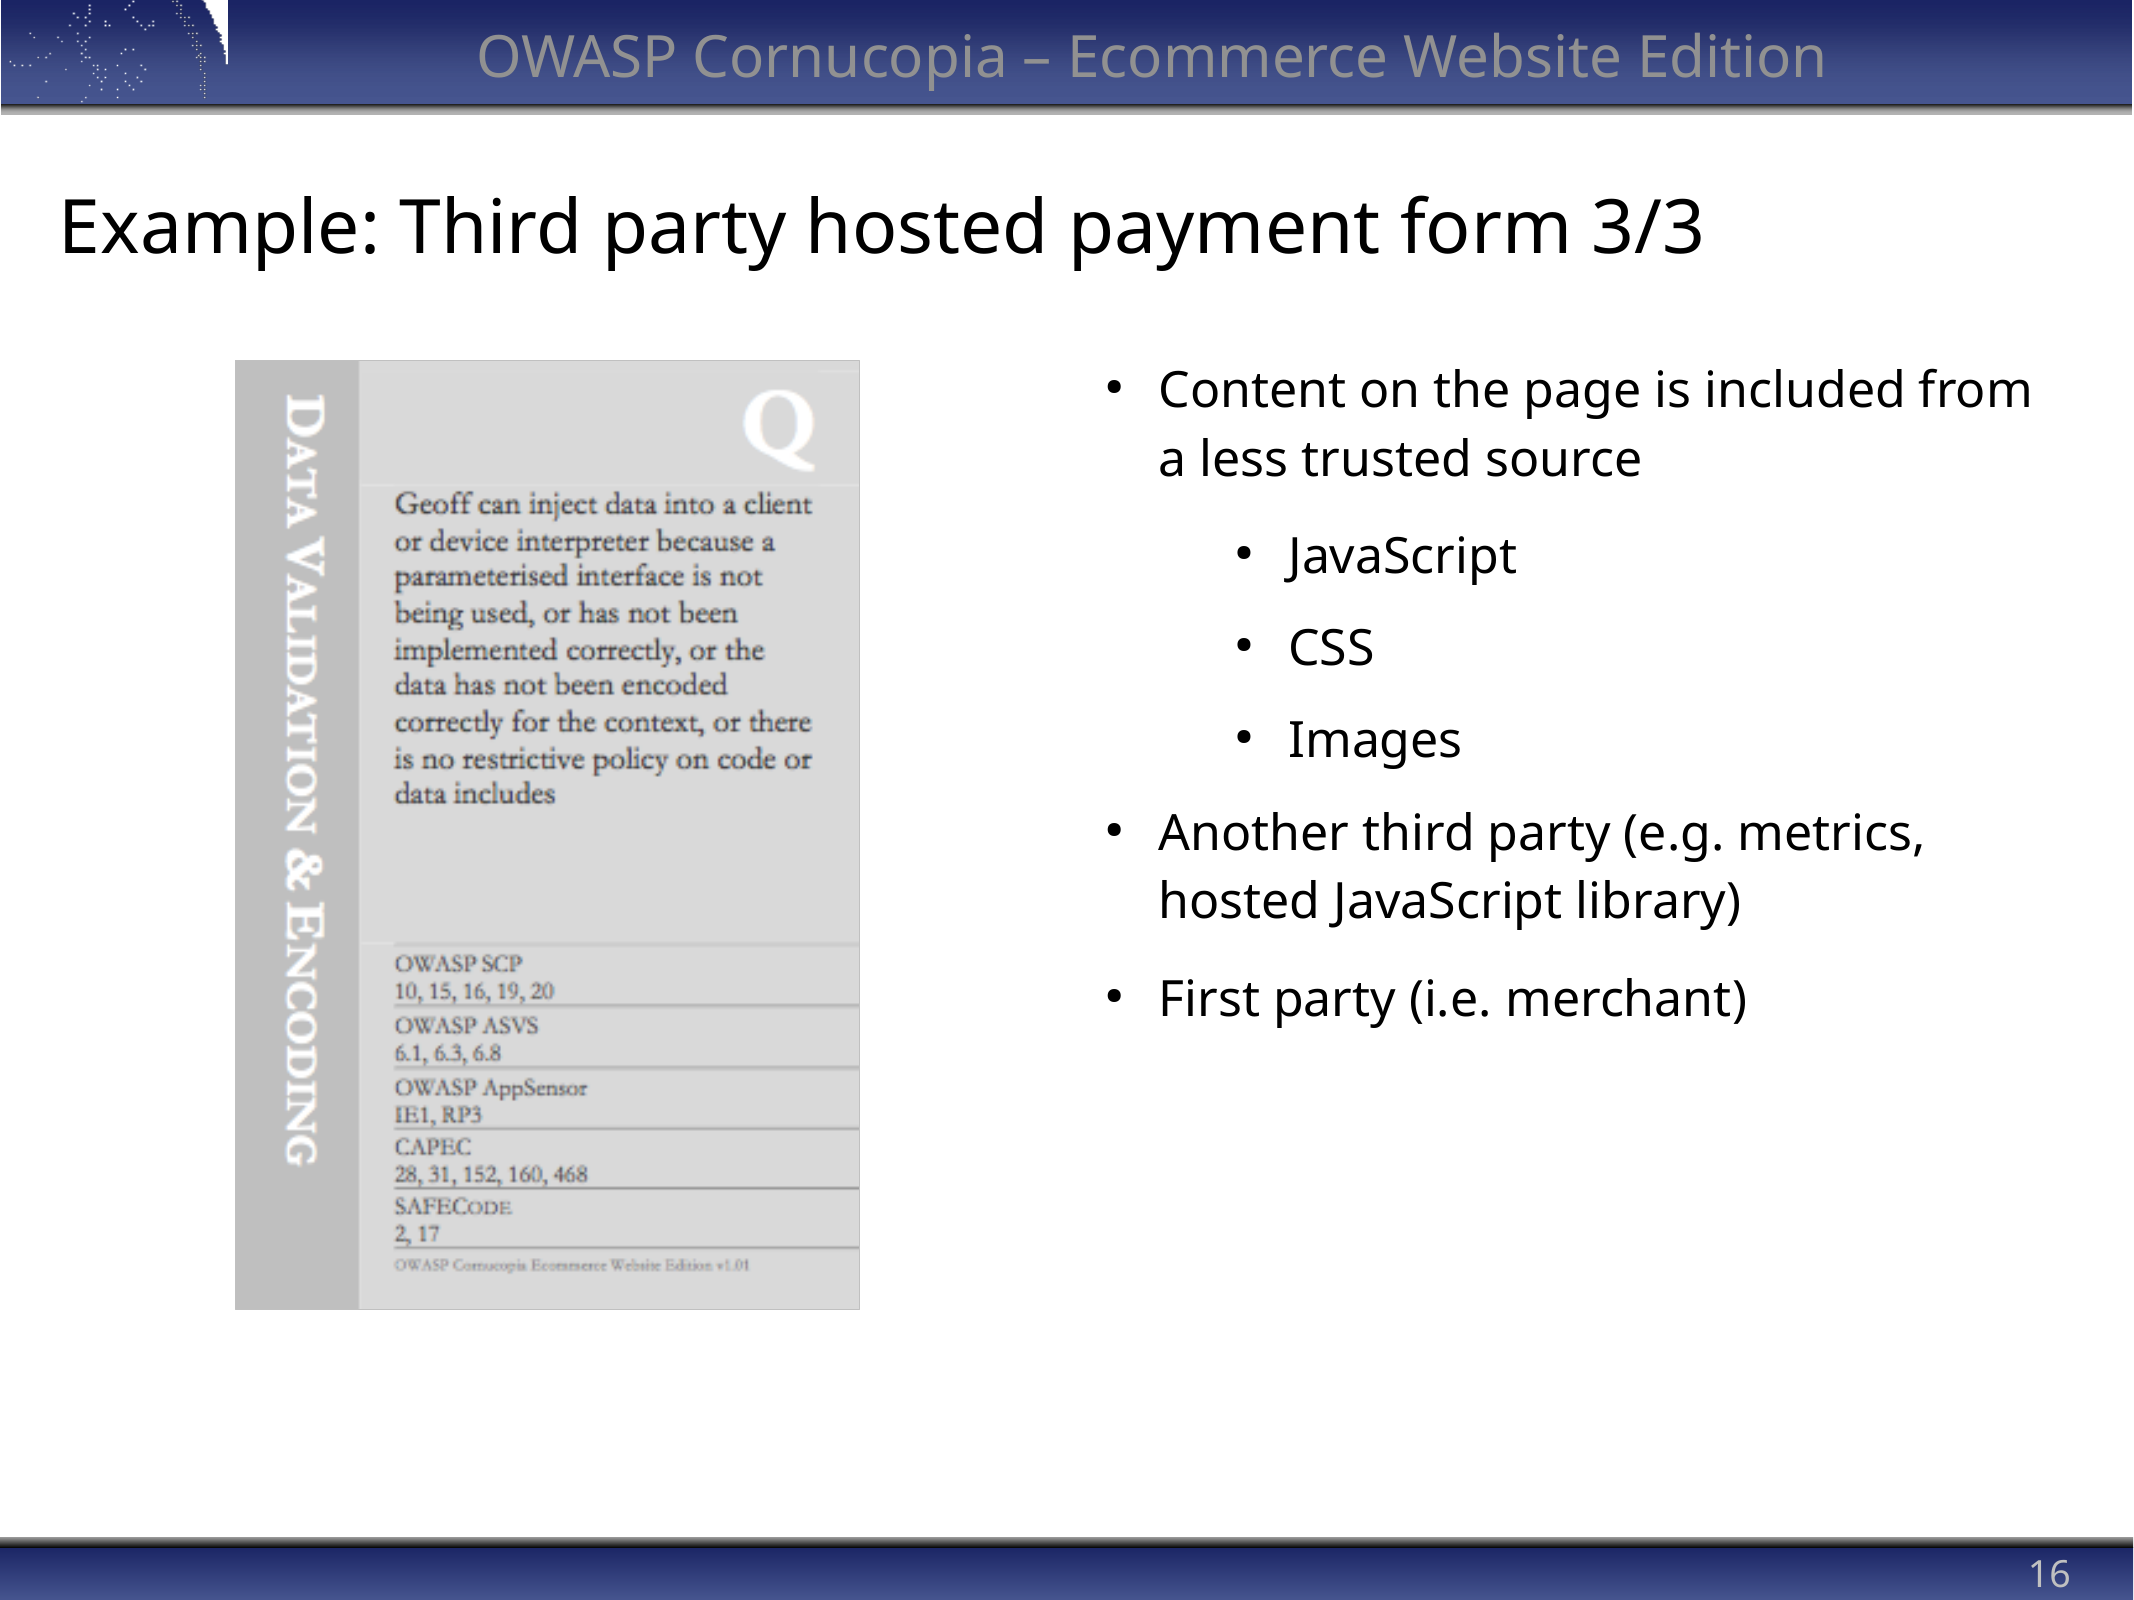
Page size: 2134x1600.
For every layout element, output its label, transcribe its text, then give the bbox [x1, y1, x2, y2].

picture [236, 361, 860, 1309]
list Content on the page is included from a less trusted source JavaScript CSS Images [1087, 354, 2068, 797]
title Example: Third party hosted payment form 3/3 [58, 124, 2126, 325]
list Another third party (e.g. metrics, hosted JavaScript library) First party (i.e. merchant) [1087, 797, 2068, 1536]
